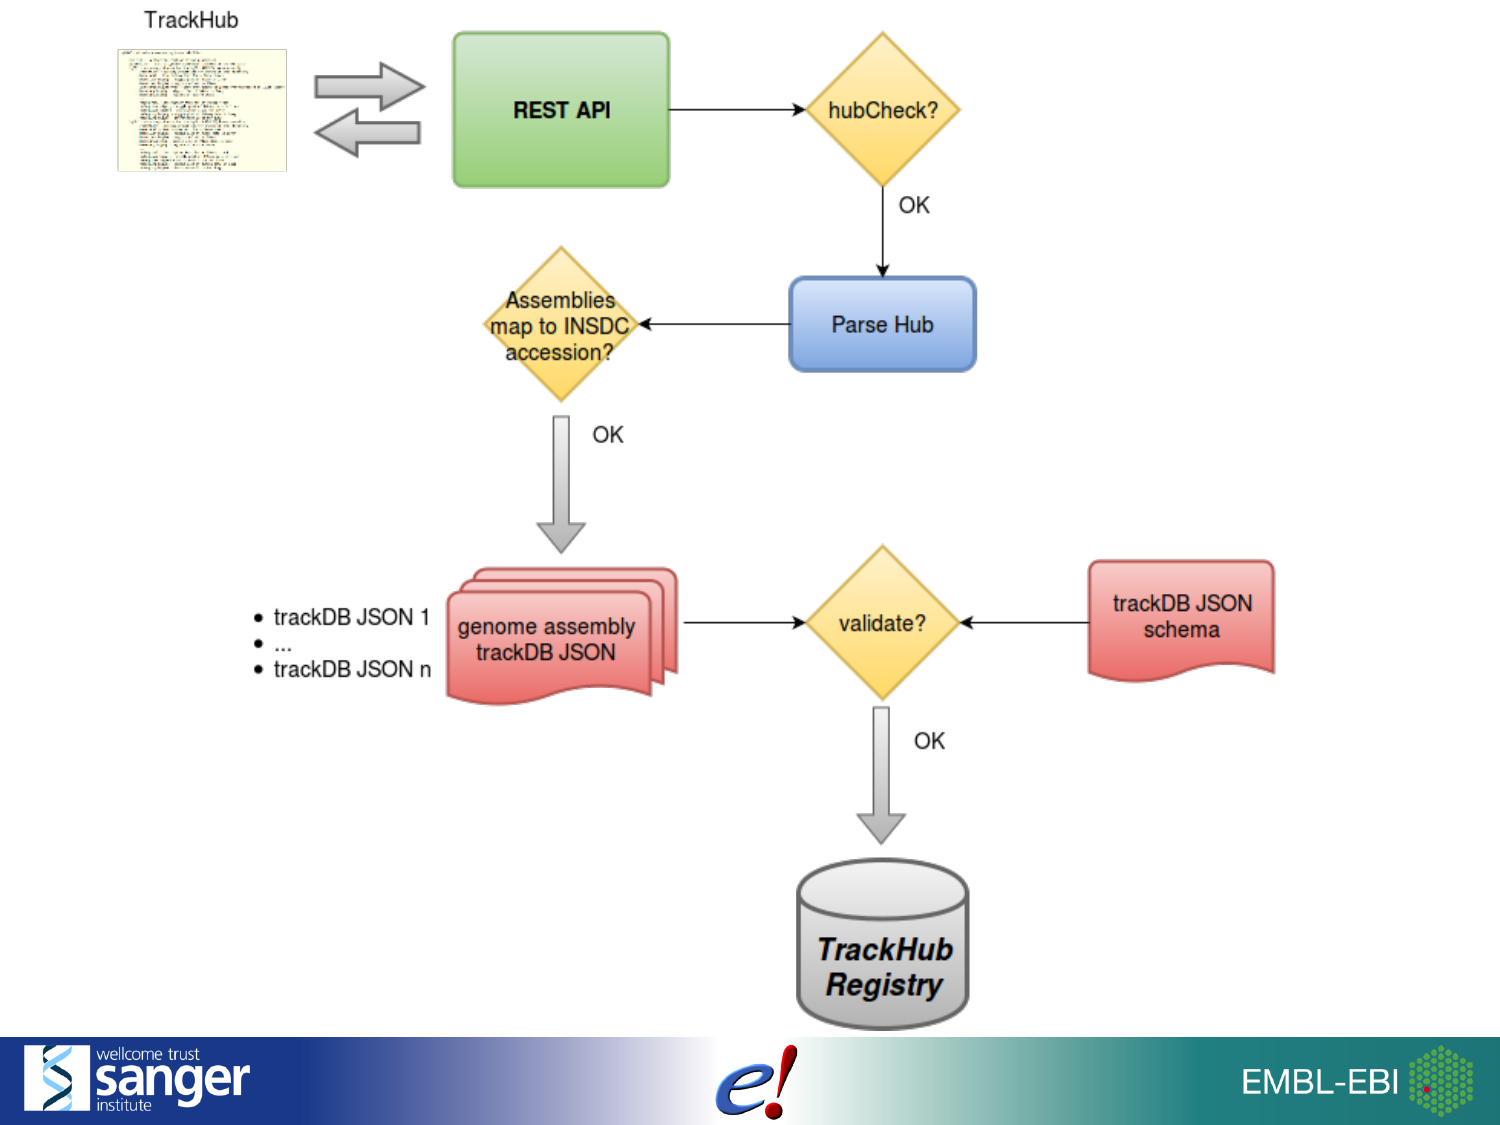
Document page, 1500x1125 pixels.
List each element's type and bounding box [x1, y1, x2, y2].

picture [0, 1037, 1500, 1125]
picture [106, 0, 1288, 1031]
